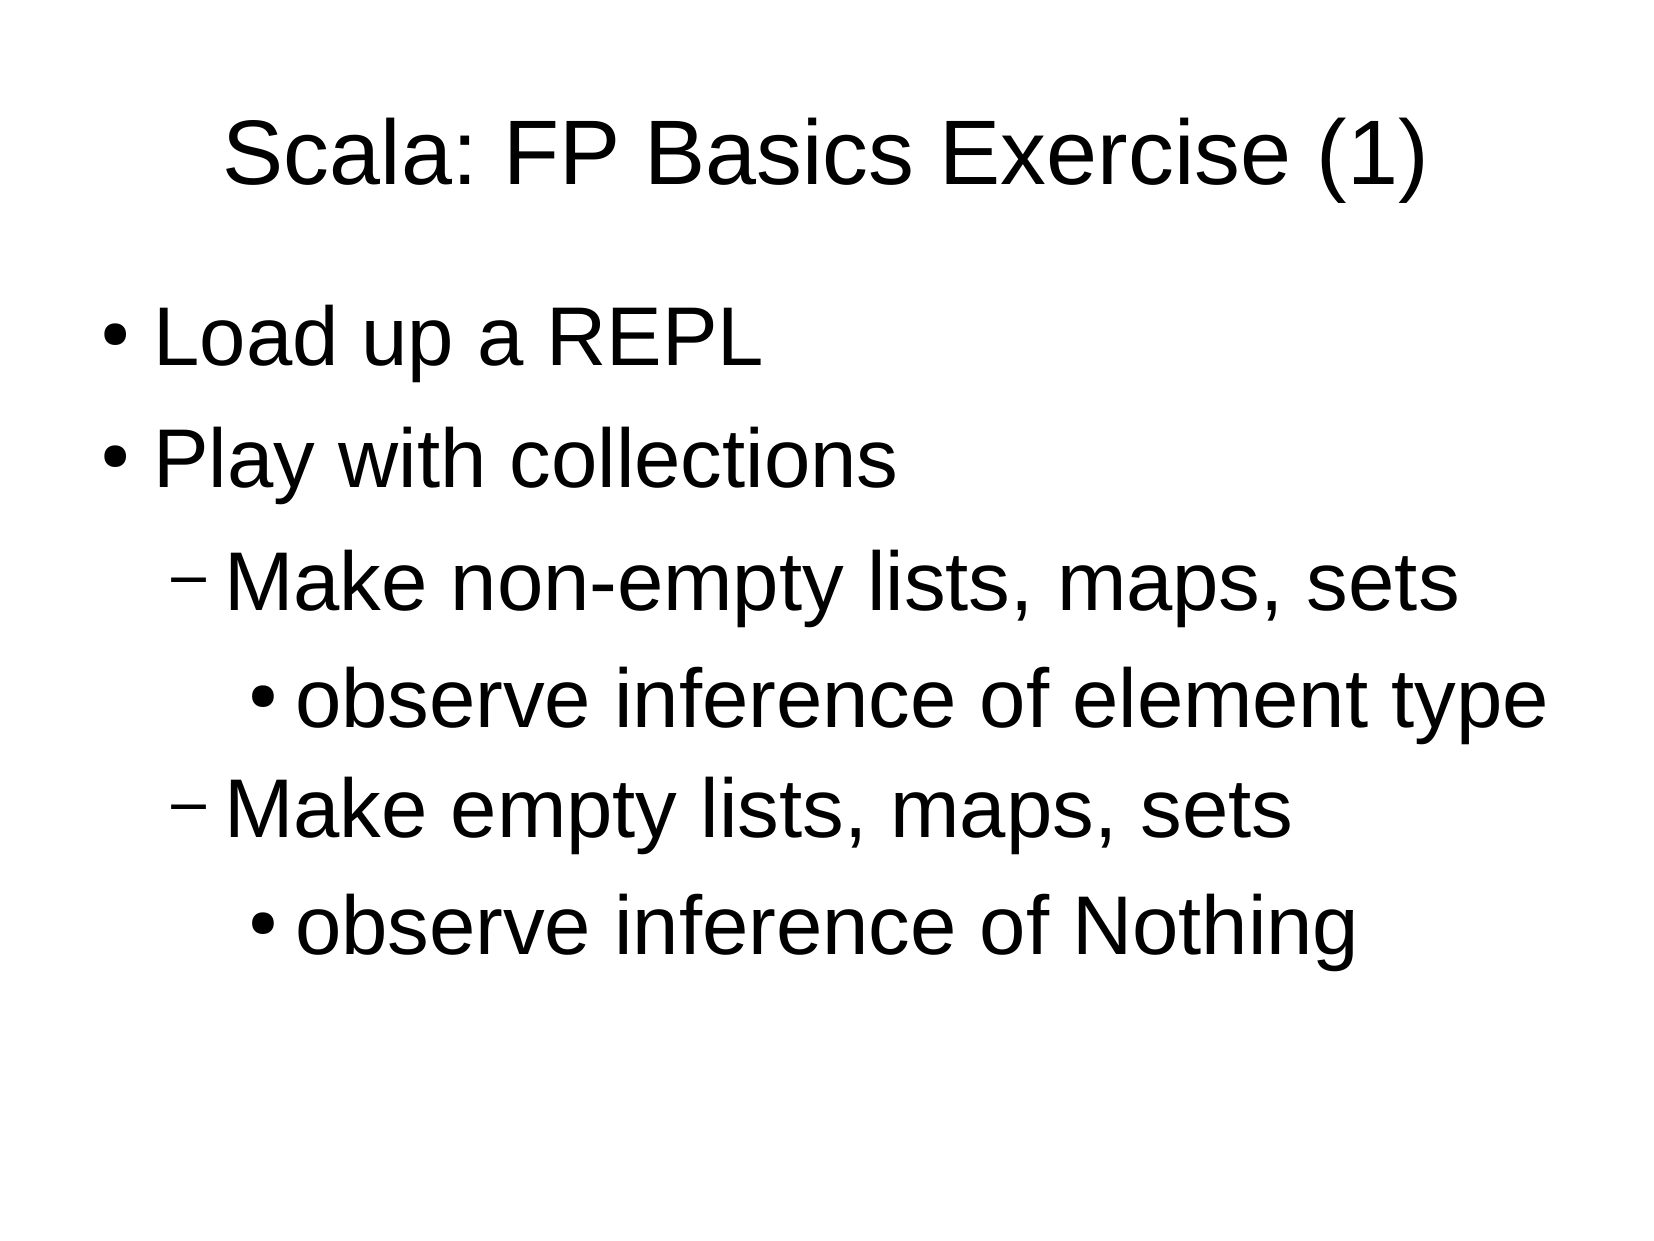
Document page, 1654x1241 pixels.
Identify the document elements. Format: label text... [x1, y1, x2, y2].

list Load up a REPL Play with collections Make non-empty lists, maps, sets observe inference of element type Make empty lists, maps, sets observe inference of Nothing [82, 290, 1571, 1010]
title Scala: FP Basics Exercise (1) [82, 49, 1571, 257]
